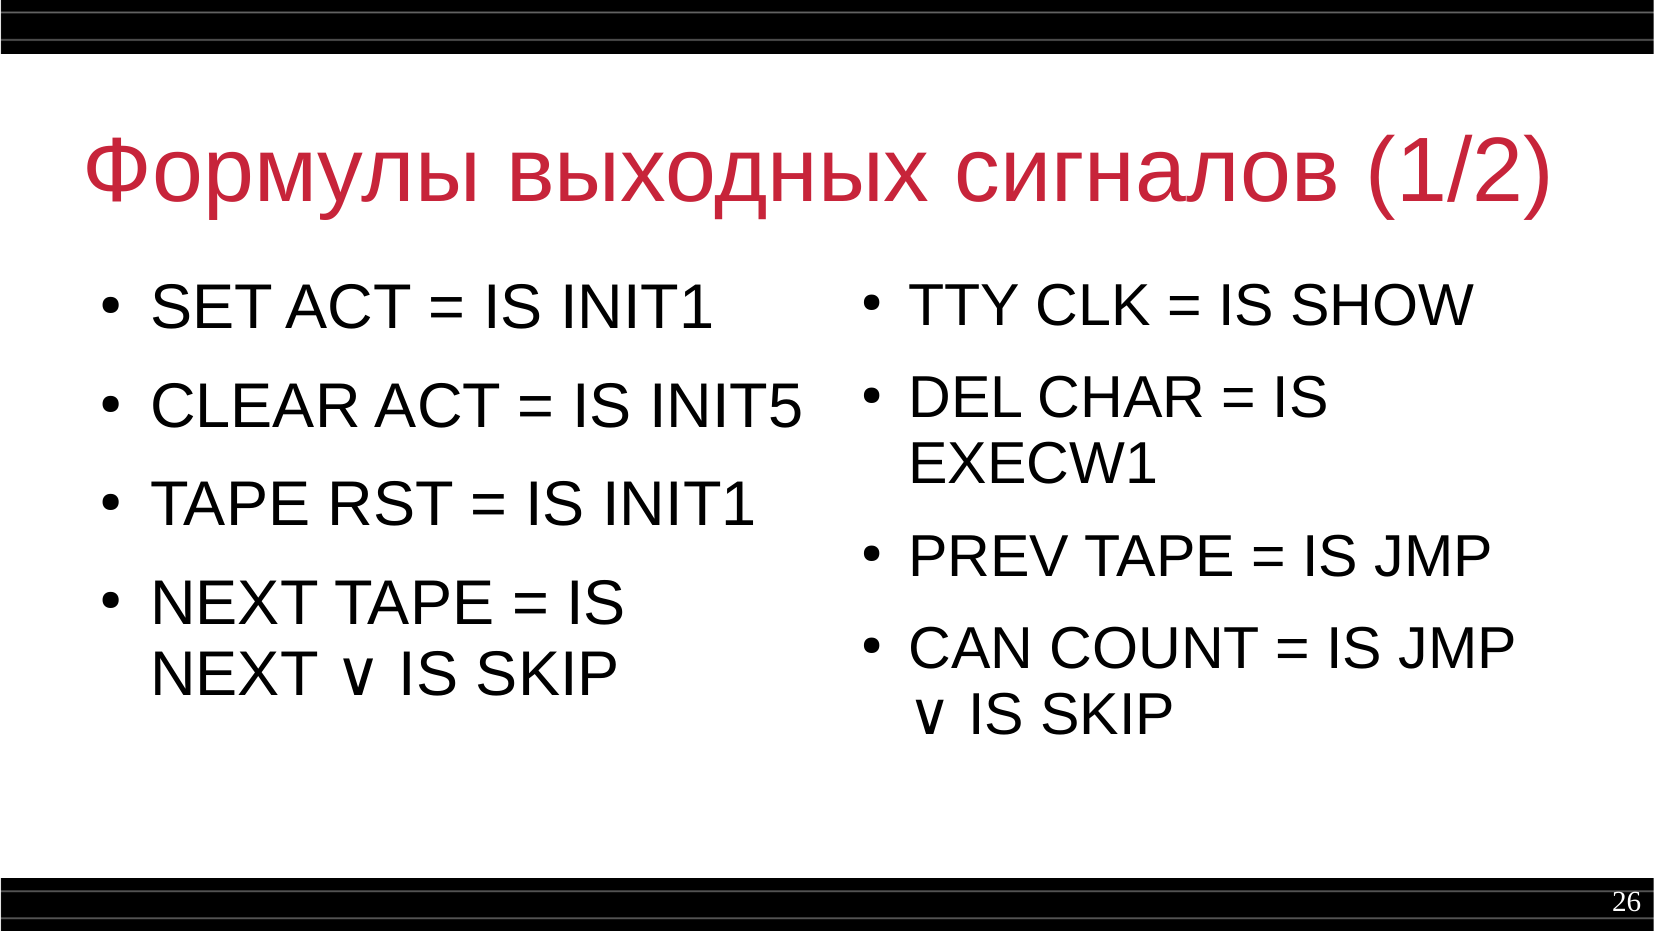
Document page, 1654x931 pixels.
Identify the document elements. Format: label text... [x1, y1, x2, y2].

picture [0, 0, 1654, 54]
list SET ACT = IS INIT1 CLEAR ACT = IS INIT5 TAPE RST = IS INIT1 NEXT TAPE = IS NEXT ∨ IS SKIP [82, 271, 809, 758]
list TTY CLK = IS SHOW DEL CHAR = IS EXECW1 PREV TAPE = IS JMP CAN COUNT = IS JMP ∨ IS SKIP [845, 271, 1572, 758]
picture [0, 878, 1654, 931]
title Формулы выходных сигналов (1/2) [82, 92, 1571, 248]
